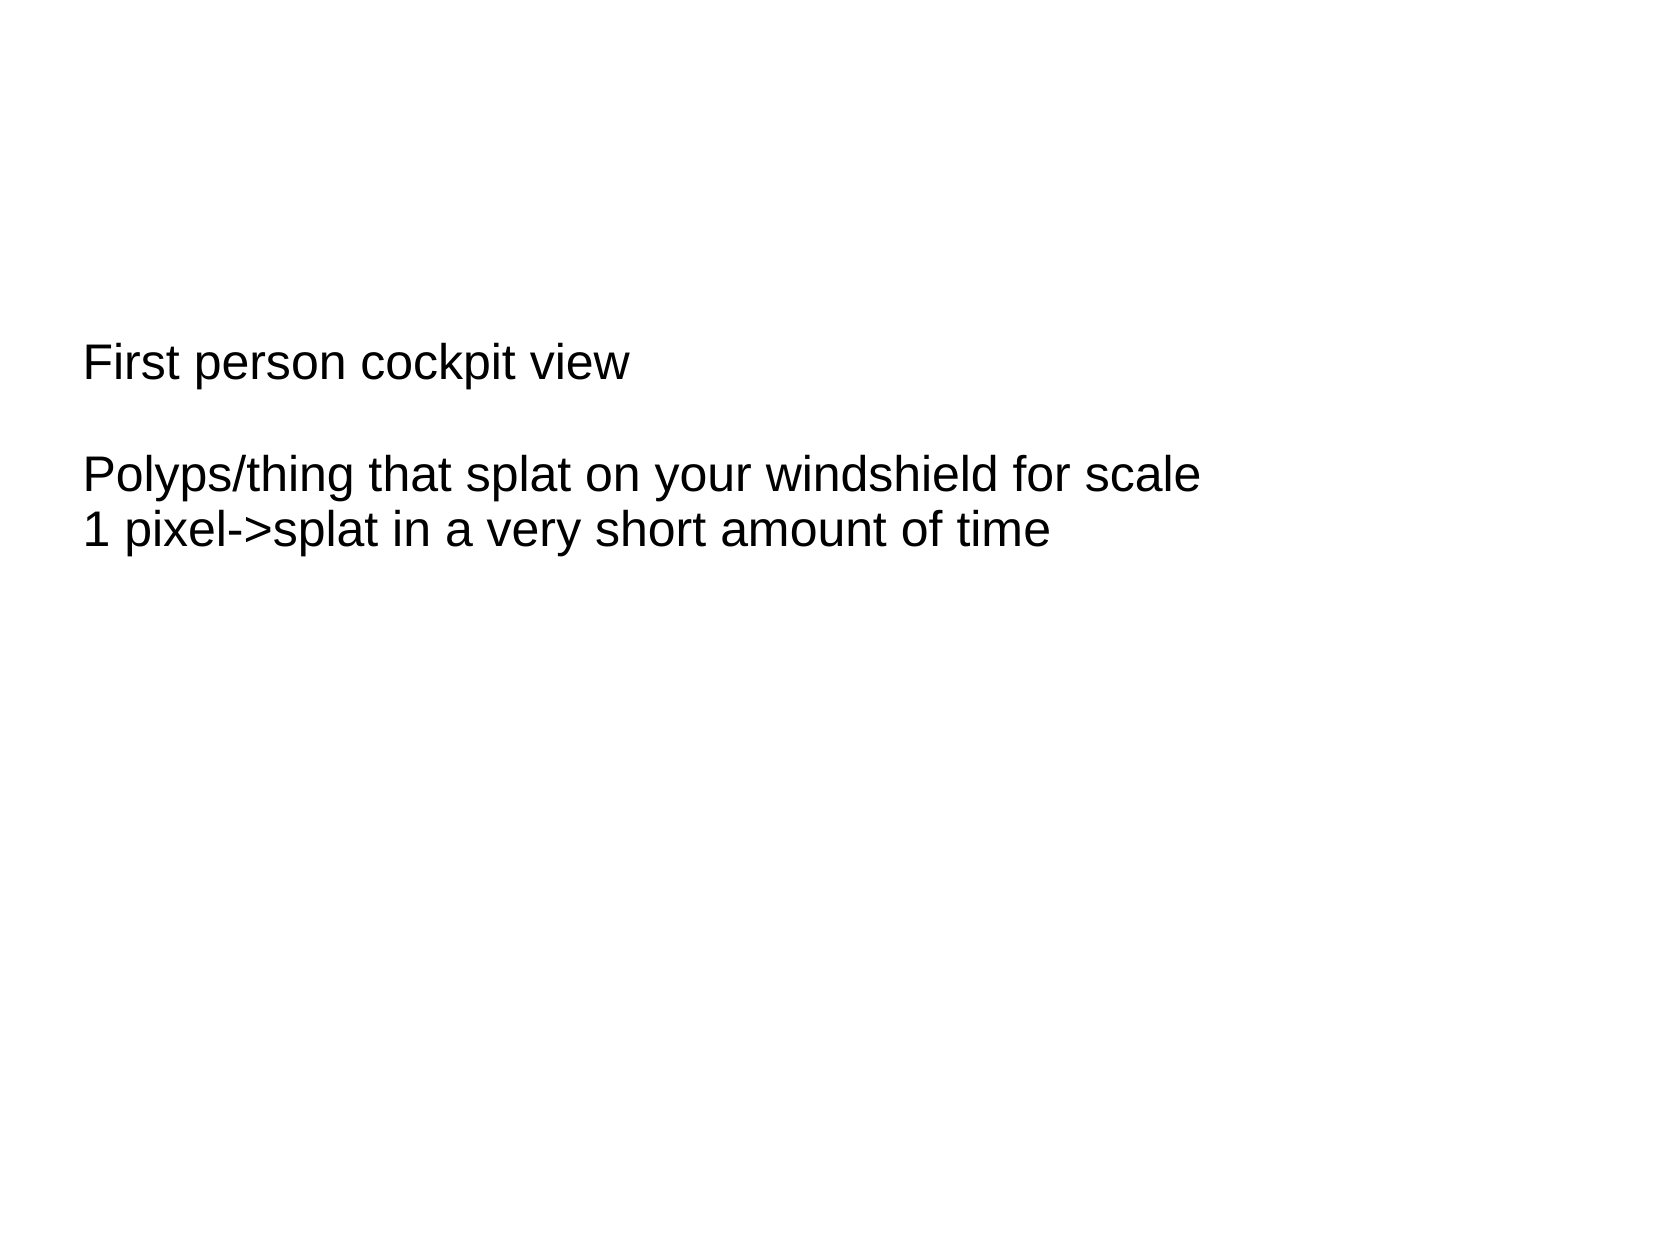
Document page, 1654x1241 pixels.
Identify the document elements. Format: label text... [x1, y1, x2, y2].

subtitle First person cockpit view Polyps/thing that splat on your windshield for scale 1 pixel->splat in a very short amount of time [82, 49, 1571, 1010]
